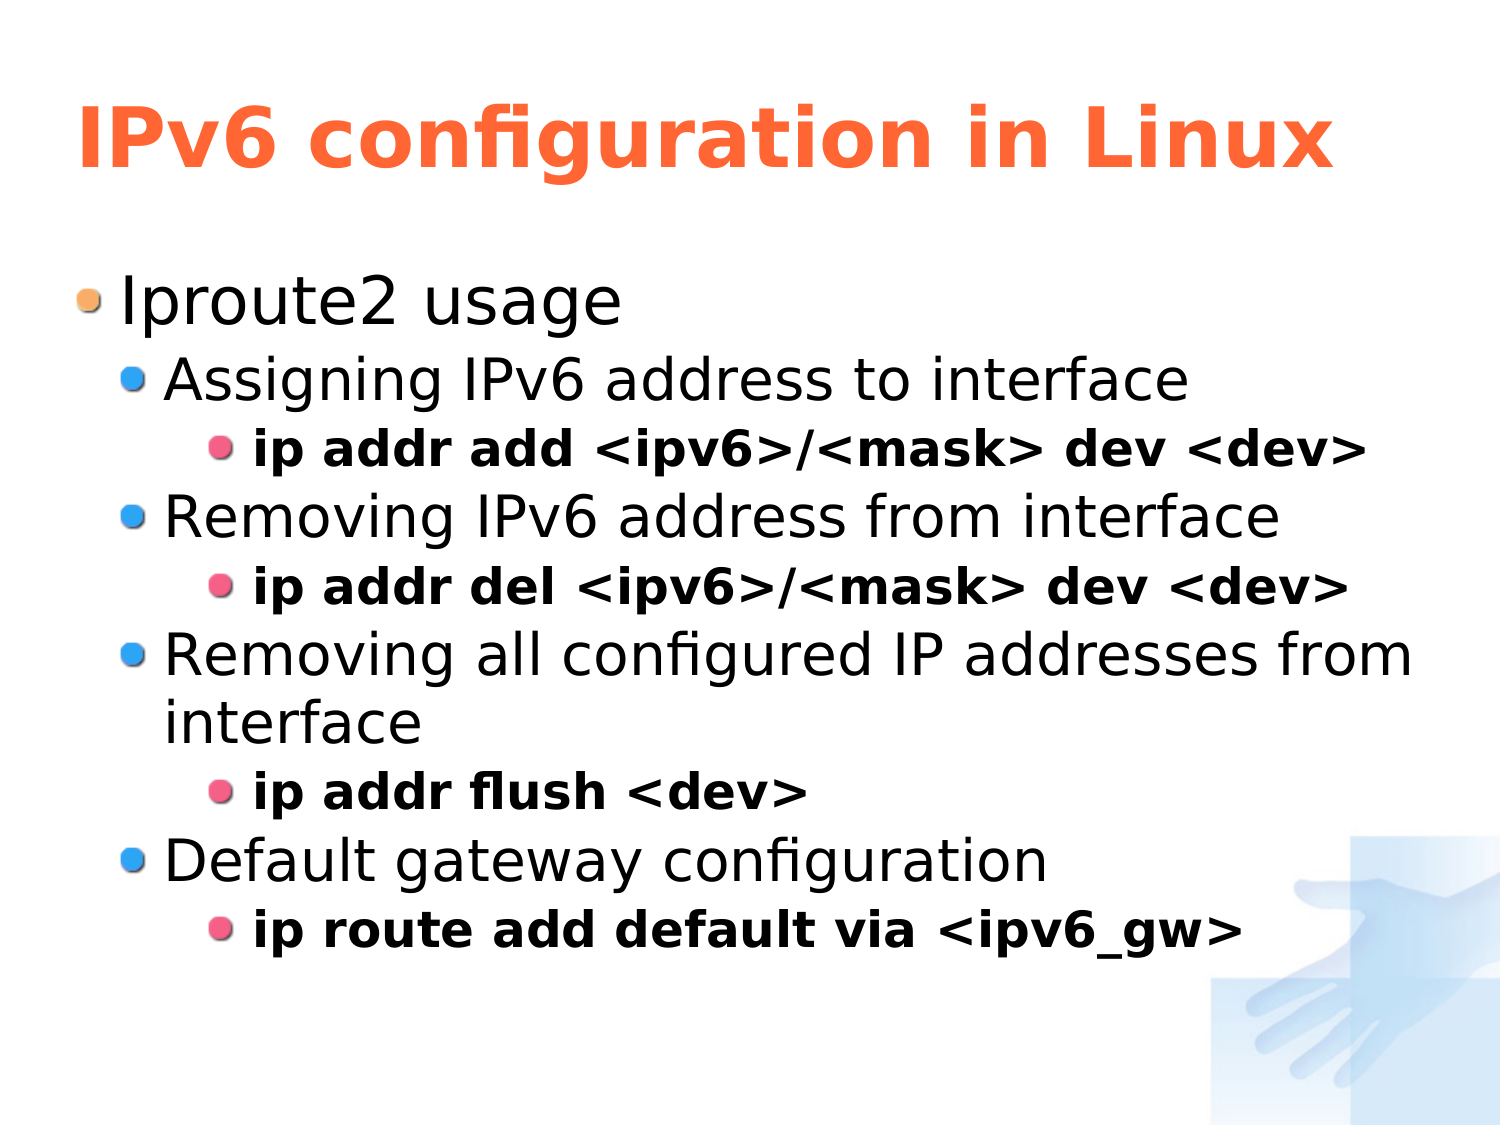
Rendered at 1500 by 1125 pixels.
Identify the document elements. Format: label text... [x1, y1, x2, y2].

list Iproute2 usage Assigning IPv6 address to interface ip addr add <ipv6>/<mask> dev <dev> Removing IPv6 address from interface ip addr del <ipv6>/<mask> dev <dev> Removing all configured IP addresses from interface ip addr flush <dev> Default gateway configuration ip route add default via <ipv6_gw> [75, 262, 1426, 991]
title IPv6 configuration in Linux [75, 28, 1426, 250]
picture [0, 0, 1500, 1125]
